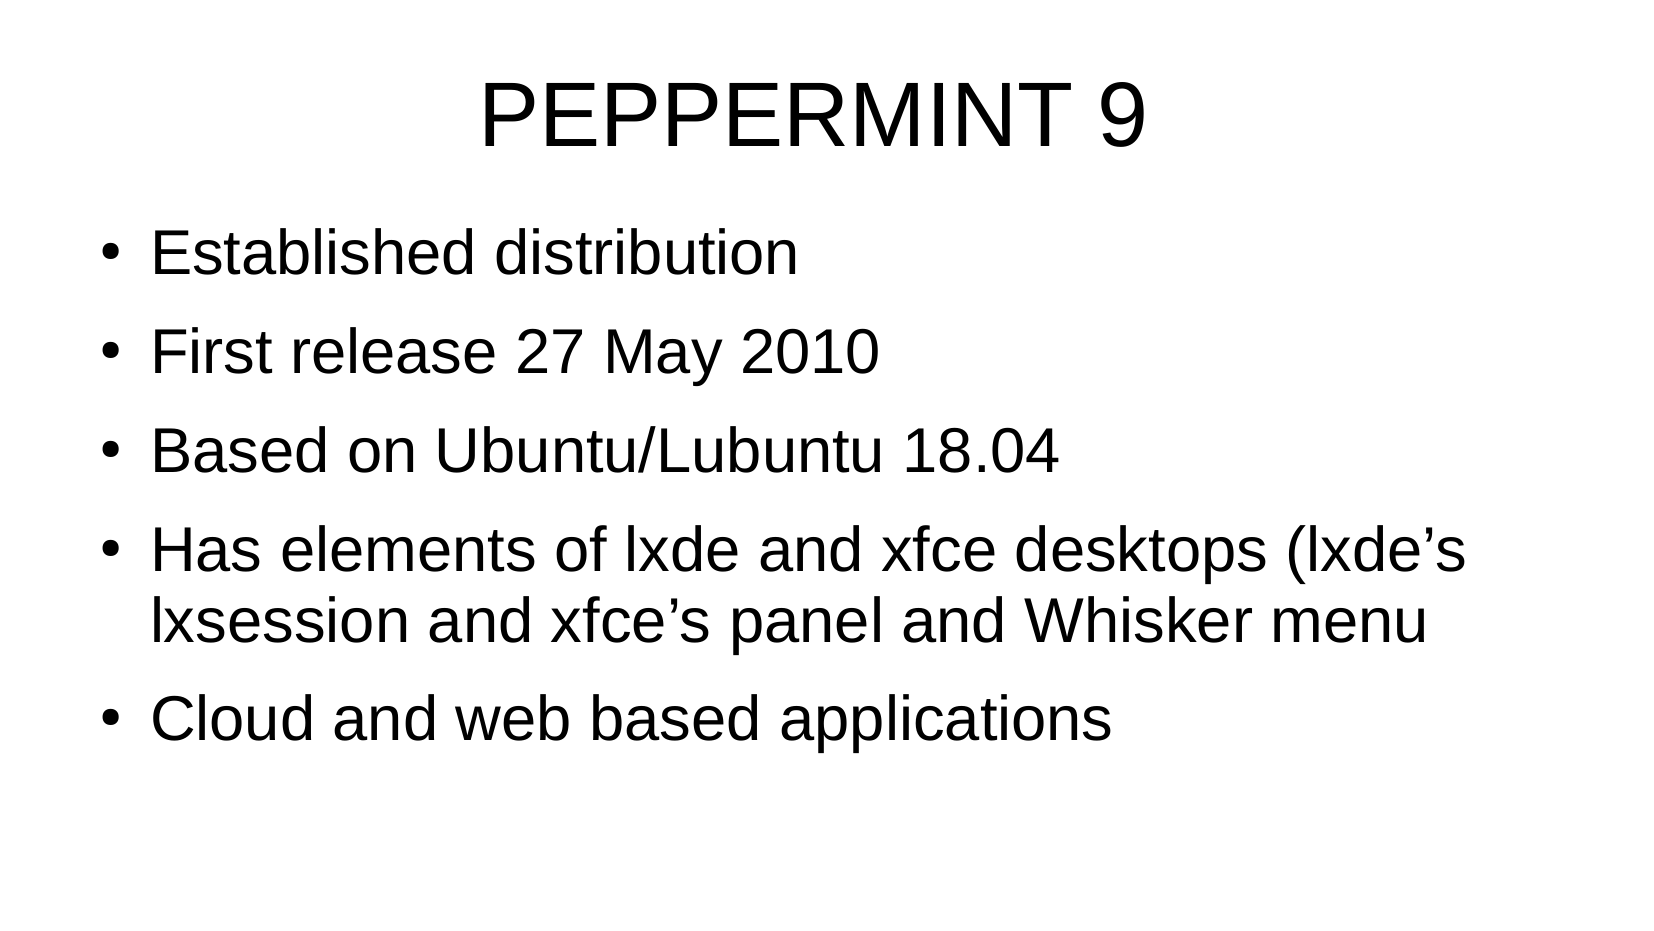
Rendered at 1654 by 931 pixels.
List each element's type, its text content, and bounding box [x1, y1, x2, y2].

list Established distribution First release 27 May 2010 Based on Ubuntu/Lubuntu 18.04 Has elements of lxde and xfce desktops (lxde’s lxsession and xfce’s panel and Whisker menu Cloud and web based applications [82, 217, 1571, 758]
title PEPPERMINT 9 [82, 37, 1571, 193]
